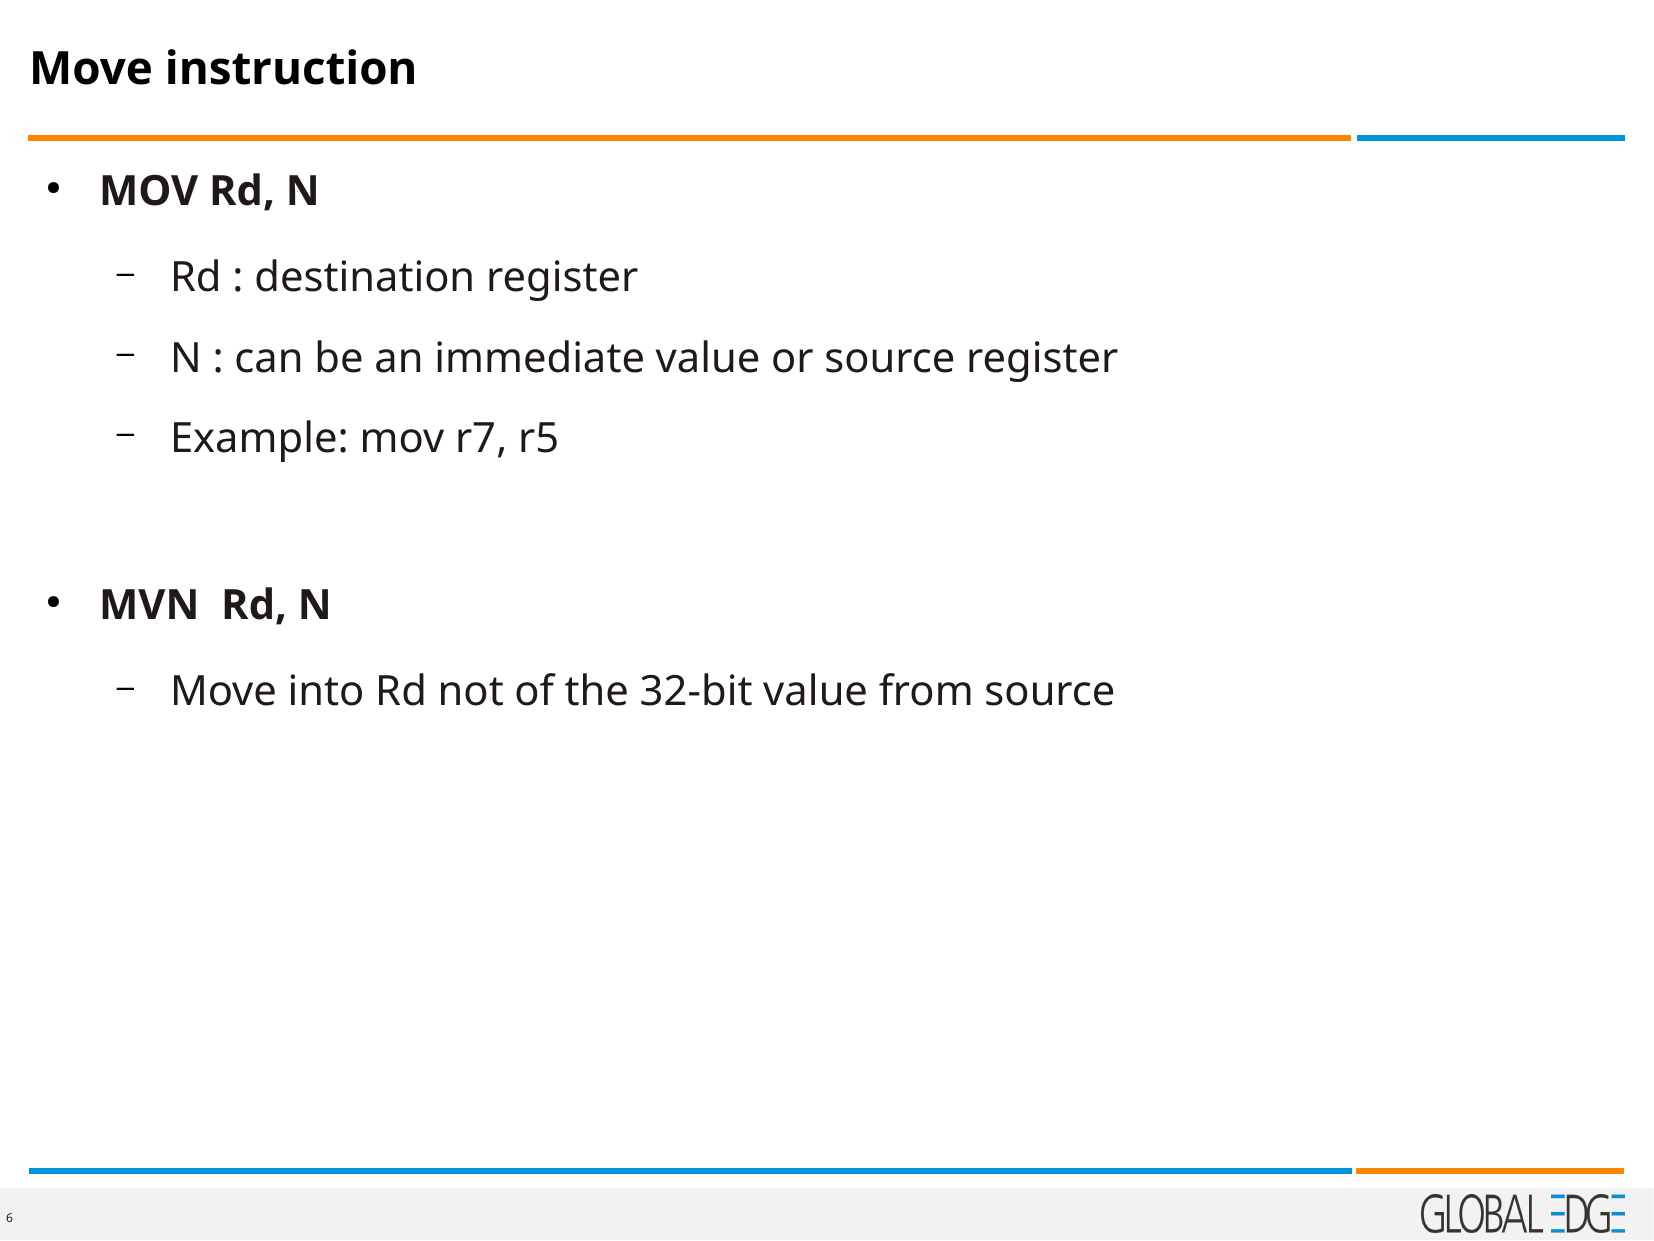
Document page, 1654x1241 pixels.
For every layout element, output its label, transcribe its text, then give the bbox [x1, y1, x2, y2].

title Move instruction [17, 18, 1499, 115]
picture [1421, 1194, 1625, 1233]
list MOV Rd, N Rd : destination register N : can be an immediate value or source register Example: mov r7, r5 MVN Rd, N Move into Rd not of the 32-bit value from source [28, 160, 1625, 1153]
